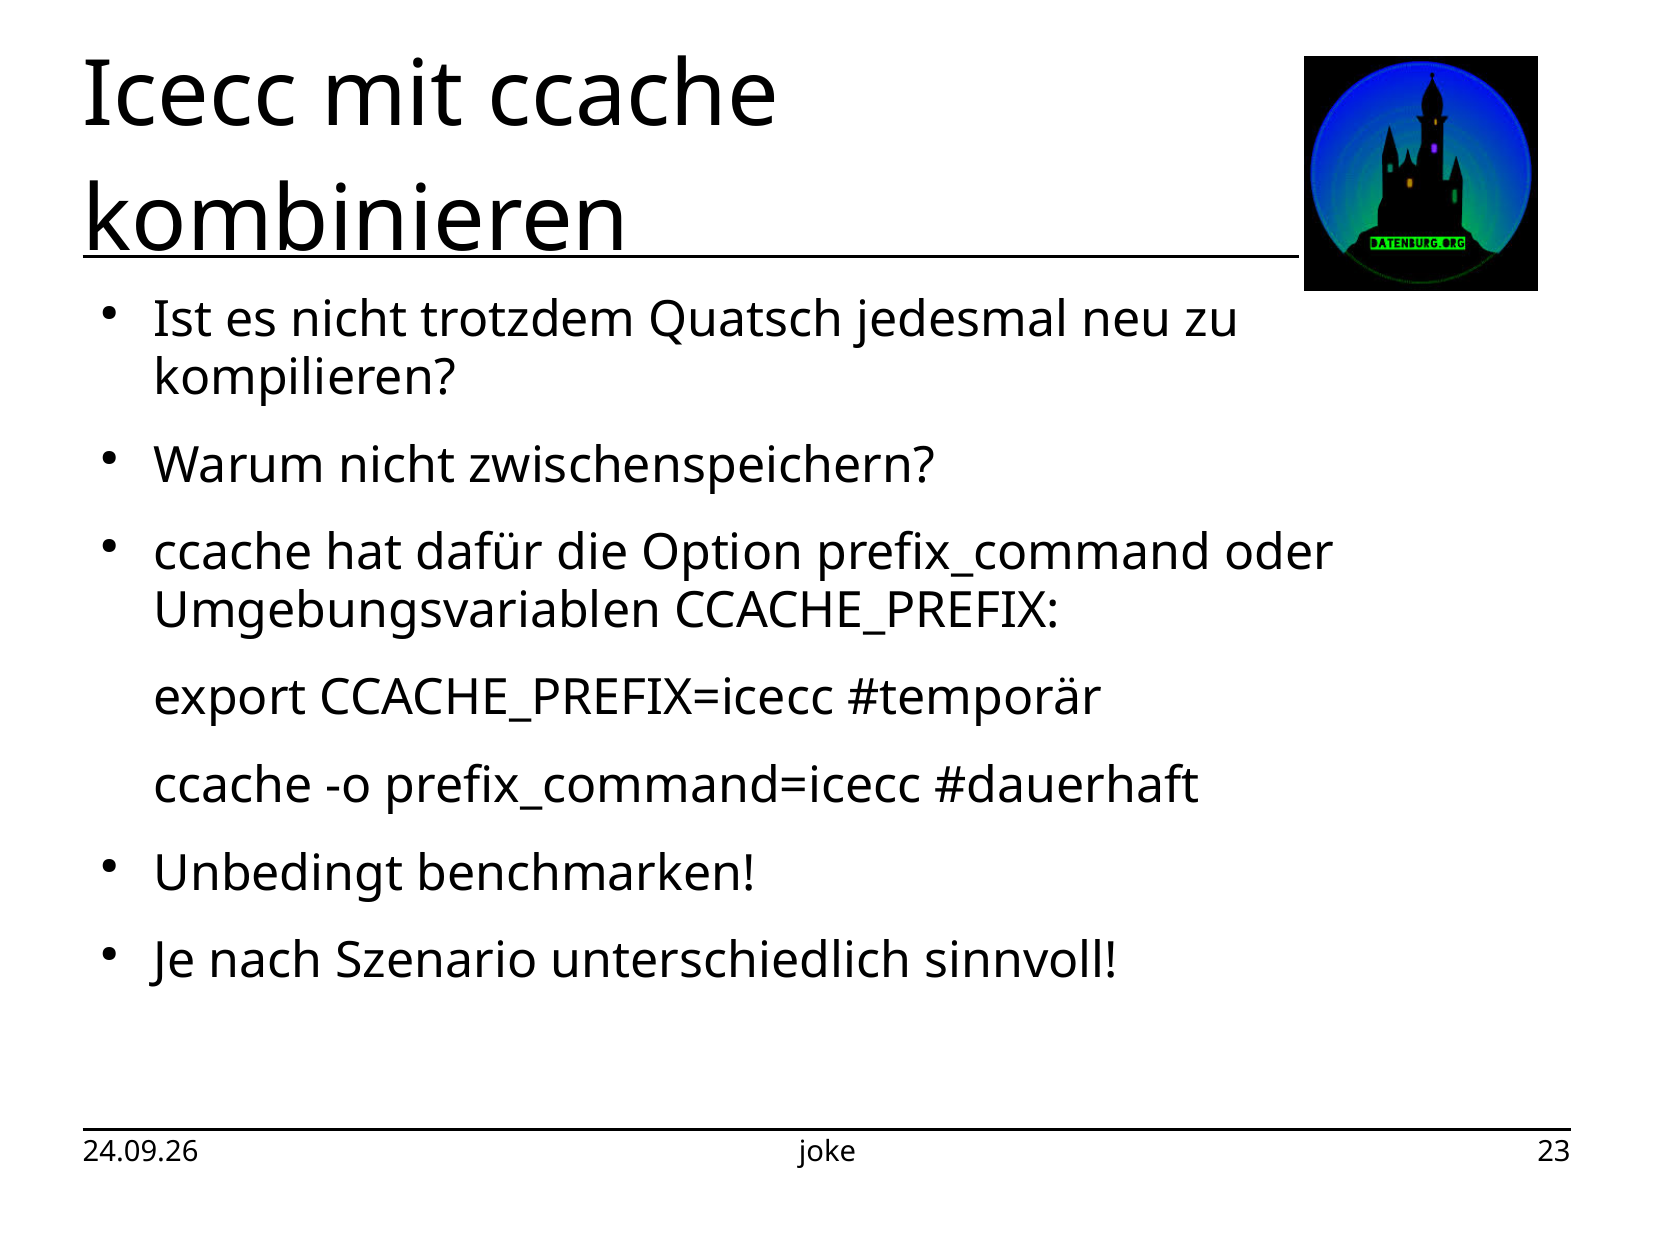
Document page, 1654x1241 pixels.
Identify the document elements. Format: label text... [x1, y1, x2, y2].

picture [1304, 56, 1538, 290]
title Icecc mit ccache kombinieren [82, 49, 1300, 257]
list Ist es nicht trotzdem Quatsch jedesmal neu zu kompilieren? Warum nicht zwischenspeichern? ccache hat dafür die Option prefix_command oder Umgebungsvariablen CCACHE_PREFIX: export CCACHE_PREFIX=icecc #temporär ccache -o prefix_command=icecc #dauerhaft Unbedingt benchmarken! Je nach Szenario unterschiedlich sinnvoll! [82, 290, 1538, 1010]
